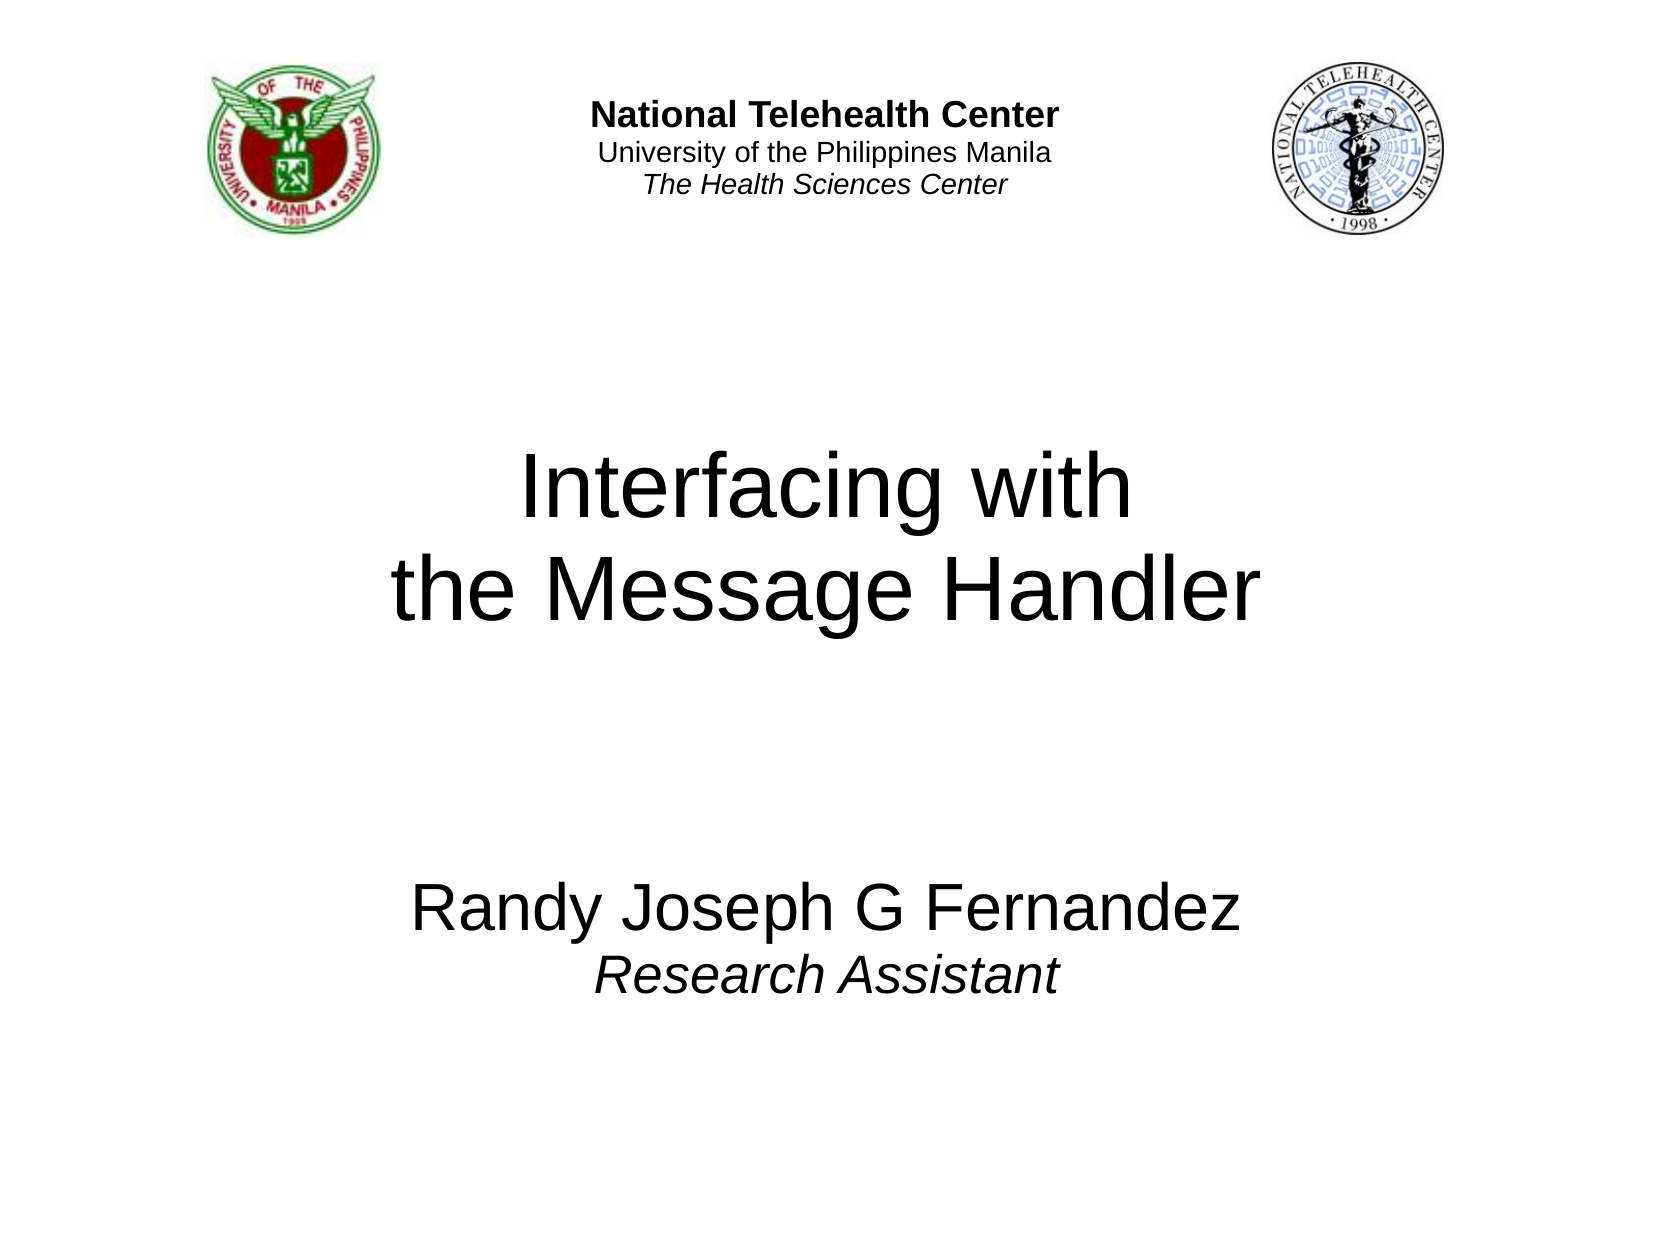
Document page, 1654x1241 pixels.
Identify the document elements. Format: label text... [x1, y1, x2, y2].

picture [1269, 59, 1447, 238]
picture [204, 62, 383, 238]
subtitle Randy Joseph G Fernandez Research Assistant [82, 750, 1571, 1126]
title Interfacing with the Message Handler [82, 375, 1571, 699]
